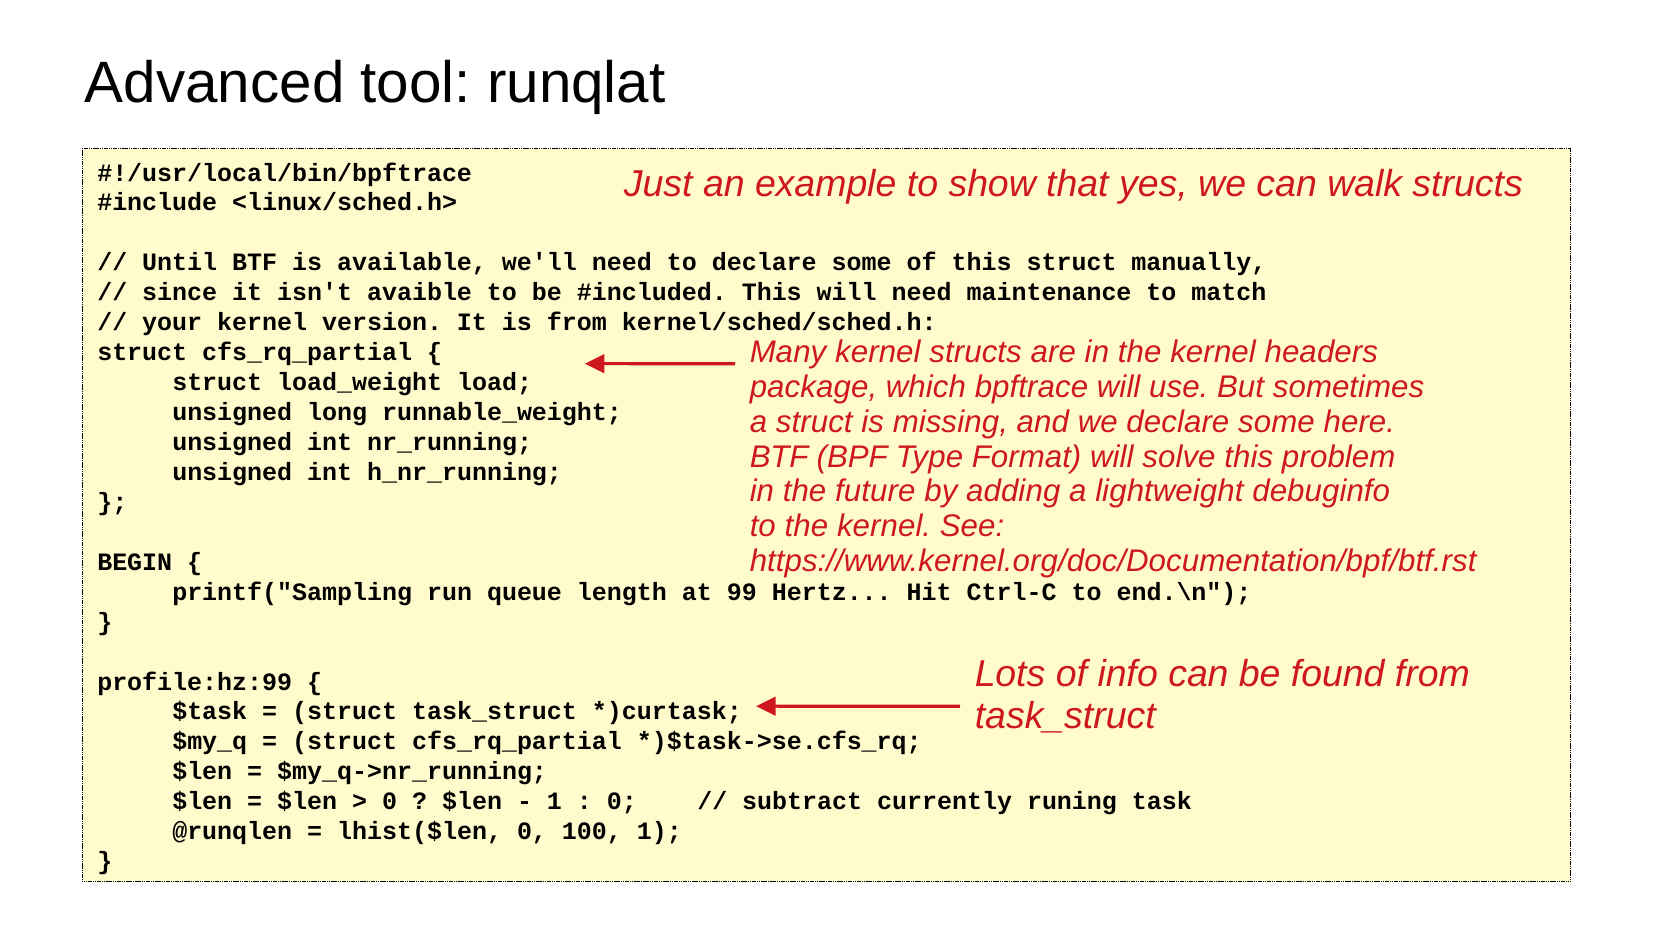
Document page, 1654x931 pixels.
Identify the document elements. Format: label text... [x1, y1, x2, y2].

text_box Lots of info can be found from task_struct [960, 645, 1486, 744]
text_box Many kernel structs are in the kernel headers package, which bpftrace will use. But sometimes a struct is missing, and we declare some here. BTF (BPF Type Format) will solve this problem in the future by adding a lightweight debuginfo to the kernel. See: https://www.kernel.org/doc/Documentation/bpf/btf.rst [735, 327, 1494, 586]
title Advanced tool: runqlat [65, 20, 1554, 139]
text_box Just an example to show that yes, we can walk structs [609, 154, 1539, 212]
text_box #!/usr/local/bin/bpftrace #include <linux/sched.h> // Until BTF is available, we'll need to declare some of this struct manually, // since it isn't avaible to be #included. This will need maintenance to match // your kernel version. It is from kernel/sched/sched.h: struct cfs_rq_partial { struct load_weight load; unsigned long runnable_weight; unsigned int nr_running; unsigned int h_nr_running; }; BEGIN { printf("Sampling run queue length at 99 Hertz... Hit Ctrl-C to end.\n"); } profile:hz:99 { $task = (struct task_struct *)curtask; $my_q = (struct cfs_rq_partial *)$task->se.cfs_rq; $len = $my_q->nr_running; $len = $len > 0 ? $len - 1 : 0; // subtract currently runing task @runqlen = lhist($len, 0, 100, 1); } [82, 148, 1571, 882]
